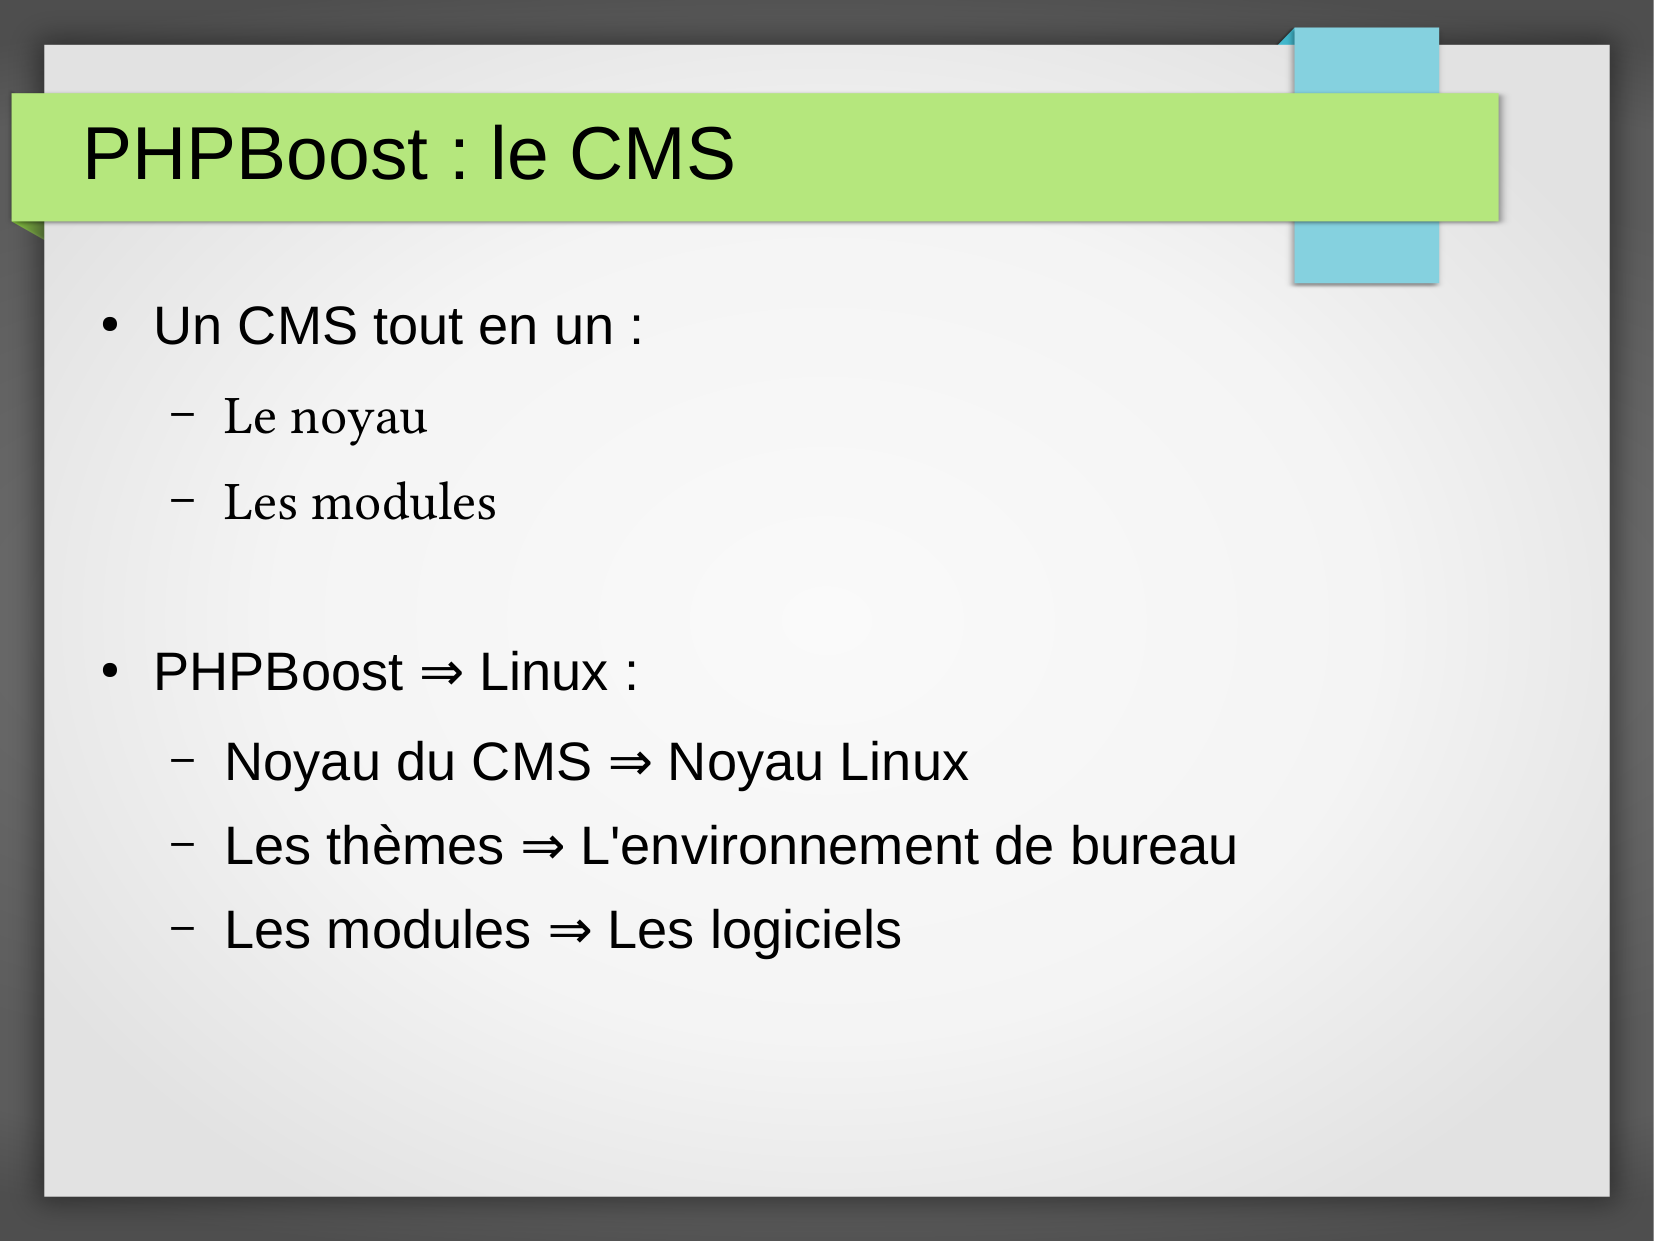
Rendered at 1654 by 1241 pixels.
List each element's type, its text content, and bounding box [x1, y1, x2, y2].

list Un CMS tout en un : Le noyau Les modules PHPBoost ⇒ Linux : Noyau du CMS ⇒ Noyau Linux Les thèmes ⇒ L'environnement de bureau Les modules ⇒ Les logiciels [82, 295, 1571, 1015]
picture [0, 0, 1654, 1241]
title PHPBoost : le CMS [82, 94, 1264, 213]
